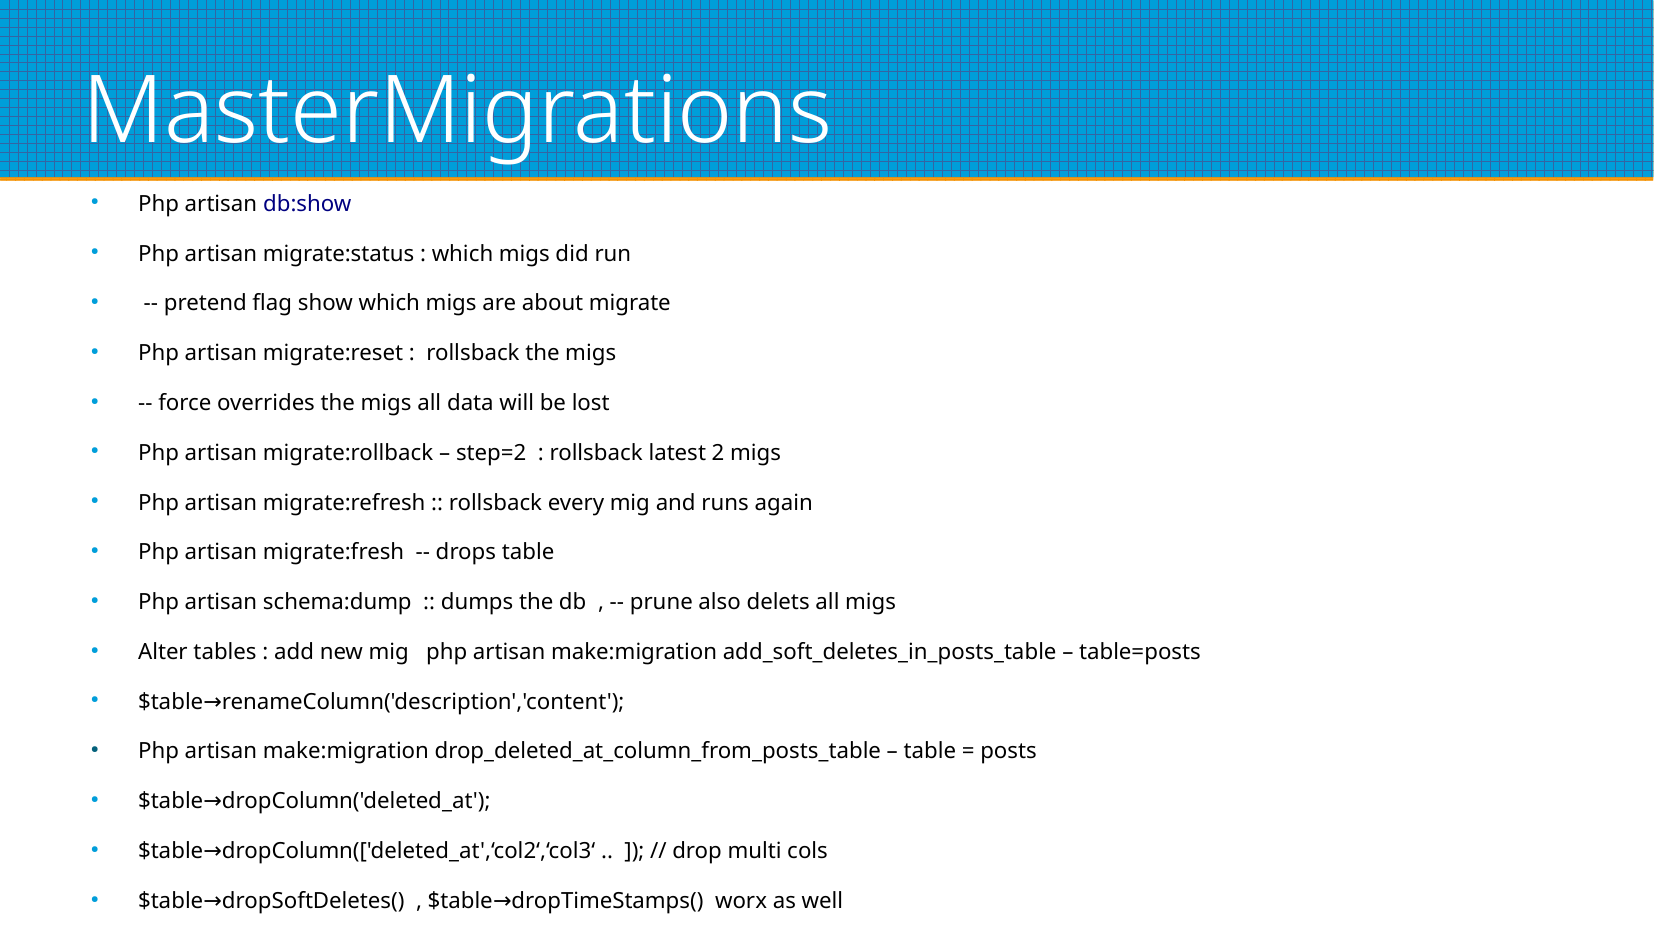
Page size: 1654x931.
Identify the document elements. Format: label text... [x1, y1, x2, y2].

title MasterMigrations [82, 14, 1571, 171]
list Php artisan db:show Php artisan migrate:status : which migs did run -- pretend flag show which migs are about migrate Php artisan migrate:reset : rollsback the migs -- force overrides the migs all data will be lost Php artisan migrate:rollback – step=2 : rollsback latest 2 migs Php artisan migrate:refresh :: rollsback every mig and runs again Php artisan migrate:fresh -- drops table Php artisan schema:dump :: dumps the db , -- prune also delets all migs Alter tables : add new mig php artisan make:migration add_soft_deletes_in_posts_table – table=posts $table→renameColumn('description','content'); Php artisan make:migration drop_deleted_at_column_from_posts_table – table = posts $table→dropColumn('deleted_at'); $table→dropColumn(['deleted_at',‘col2‘,‘col3‘ .. ]); // drop multi cols $table→dropSoftDeletes() , $table→dropTimeStamps() worx as well [75, 187, 1654, 918]
